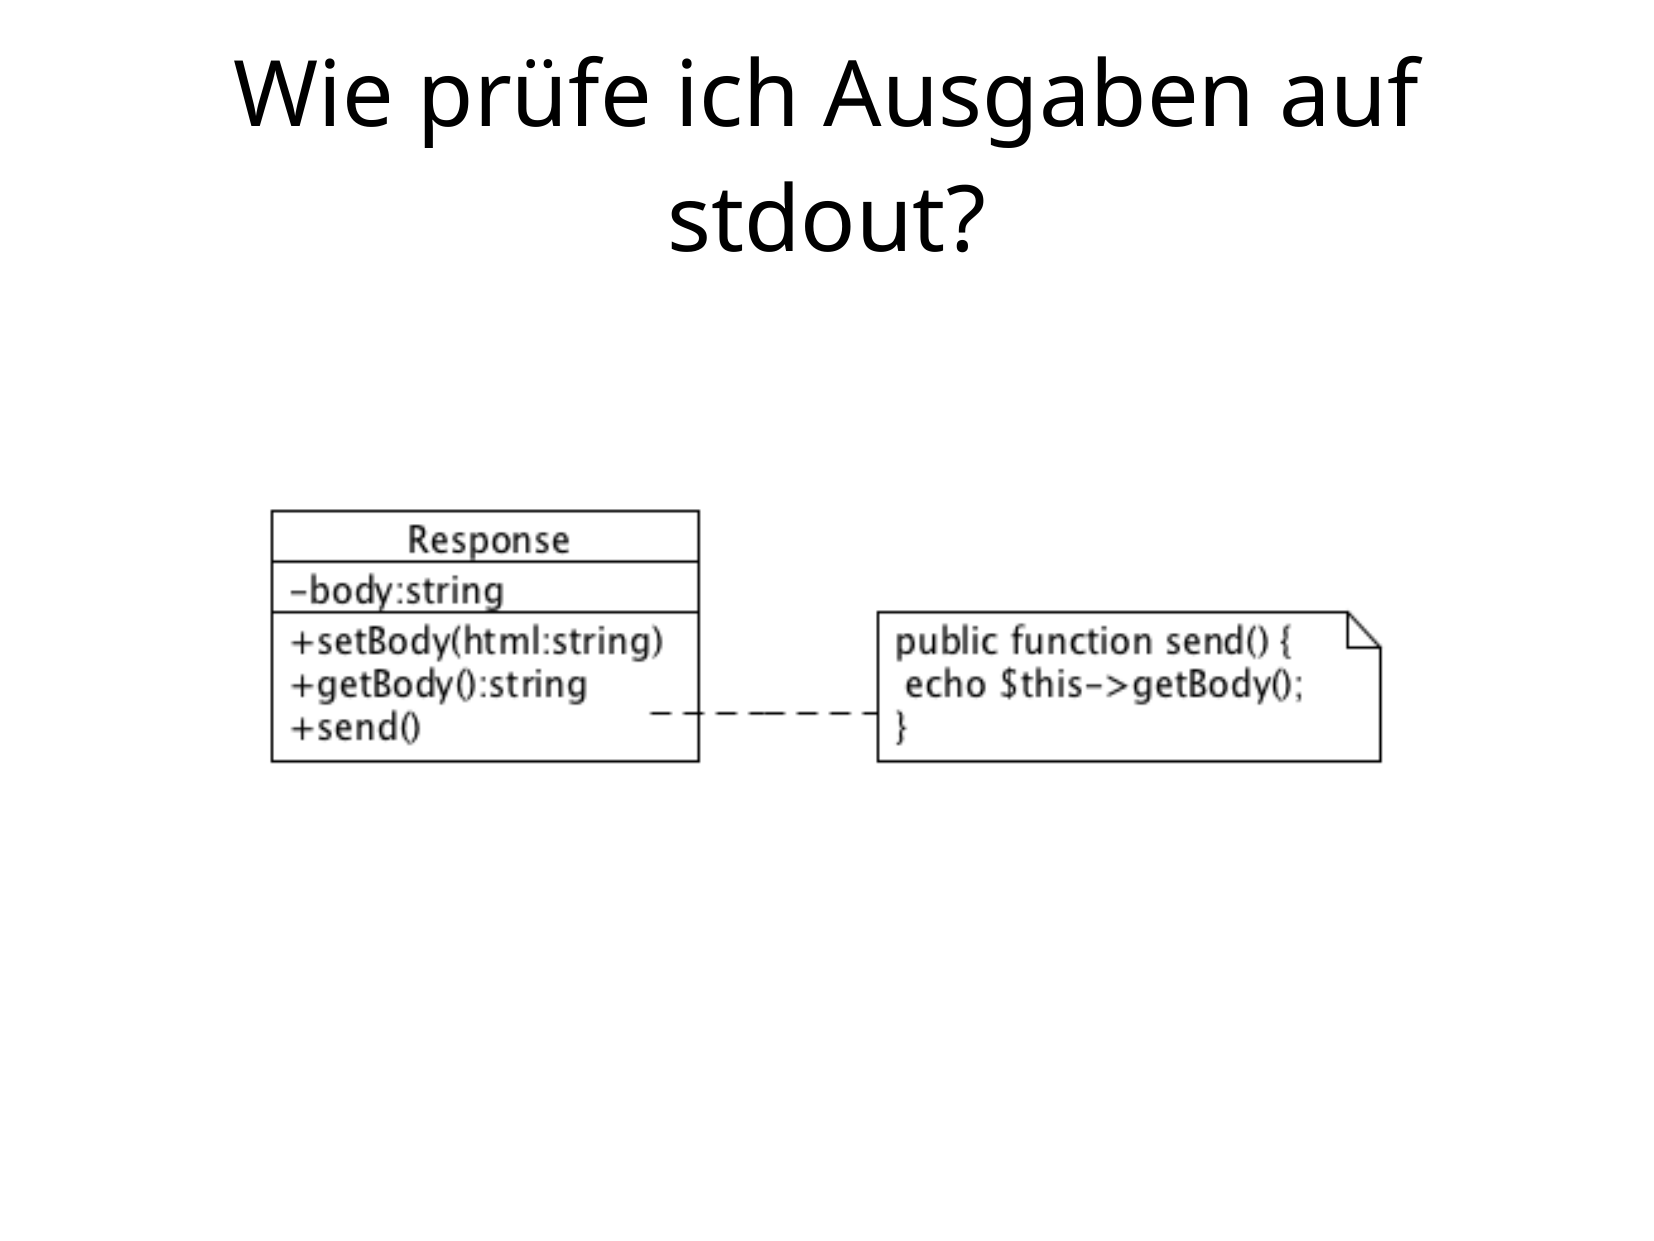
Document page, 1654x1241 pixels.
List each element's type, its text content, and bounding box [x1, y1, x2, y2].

picture [221, 460, 1433, 814]
title Wie prüfe ich Ausgaben auf stdout? [82, 49, 1571, 257]
